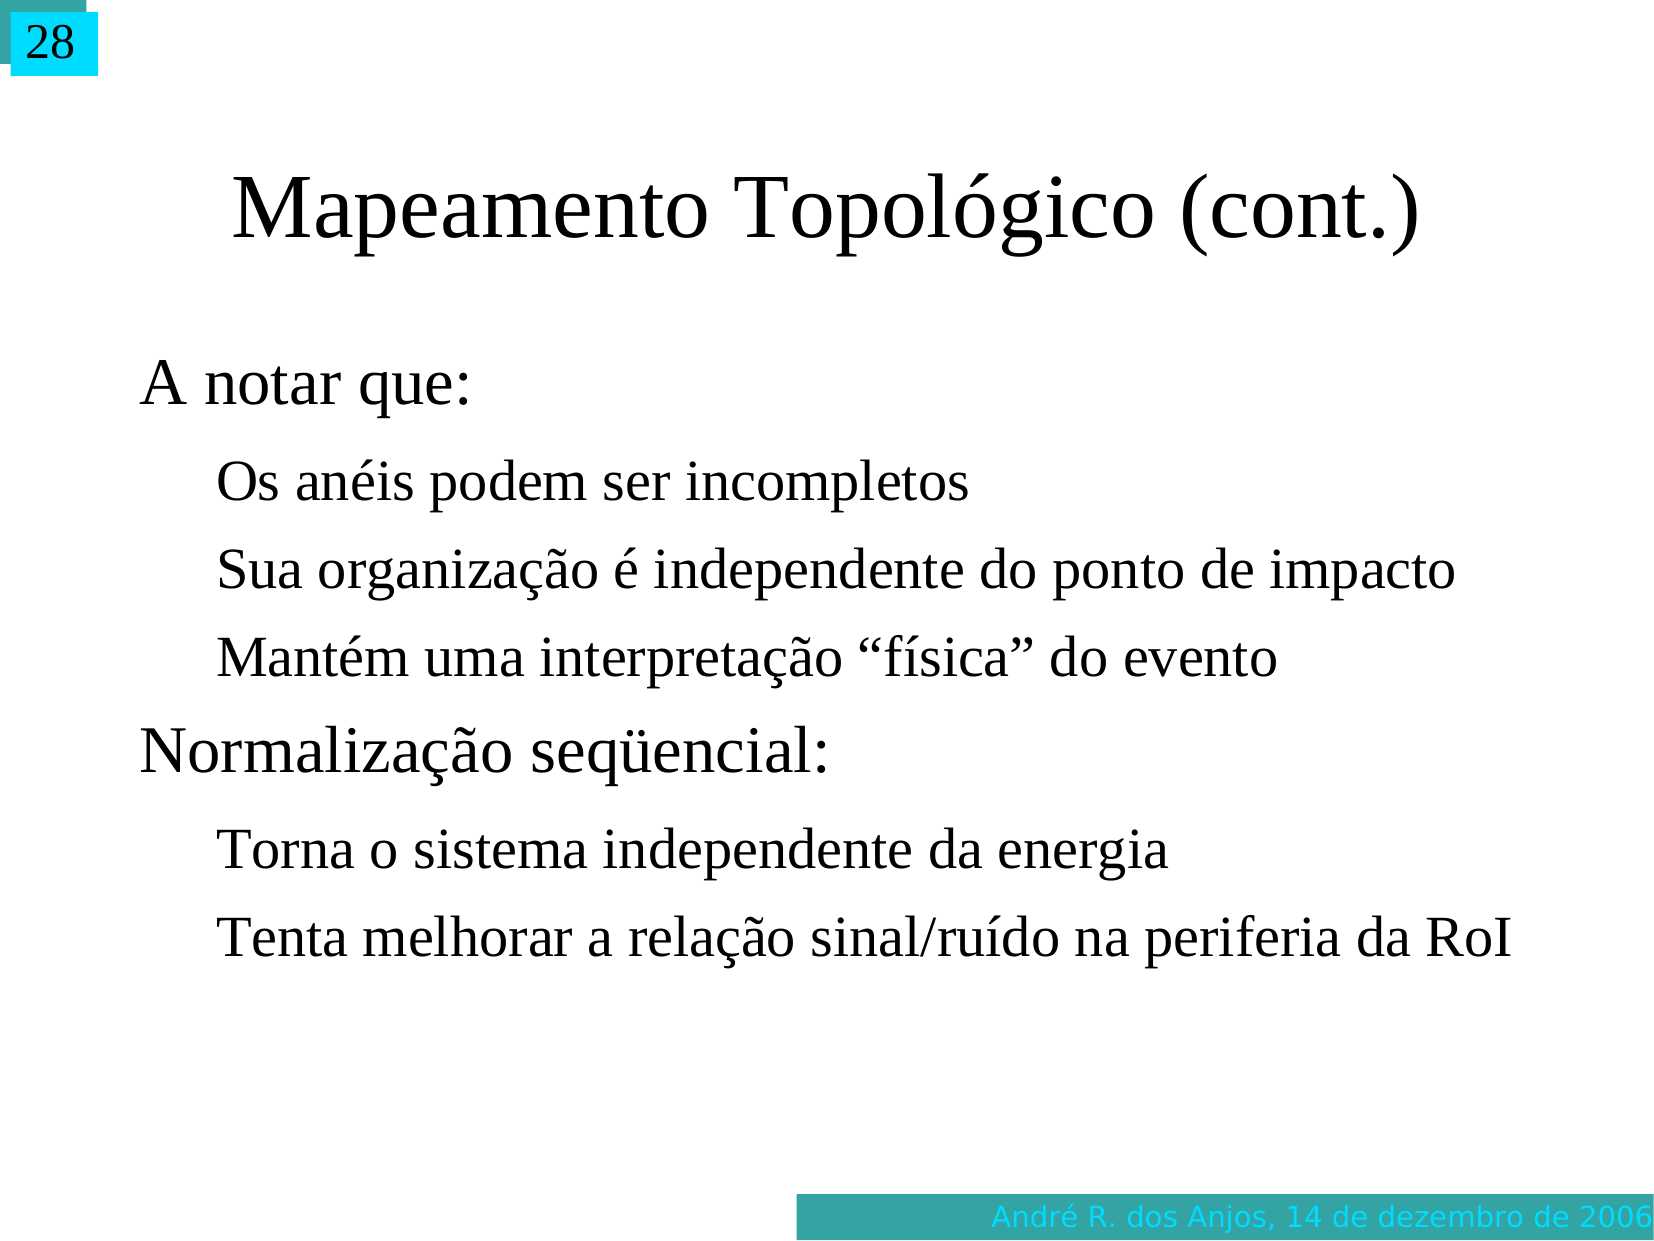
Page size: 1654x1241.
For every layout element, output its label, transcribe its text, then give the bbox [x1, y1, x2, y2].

list A notar que: Os anéis podem ser incompletos Sua organização é independente do ponto de impacto Mantém uma interpretação “física” do evento Normalização seqüencial: Torna o sistema independente da energia Tenta melhorar a relação sinal/ruído na periferia da RoI [121, 344, 1534, 1127]
title Mapeamento Topológico (cont.) [121, 102, 1534, 311]
